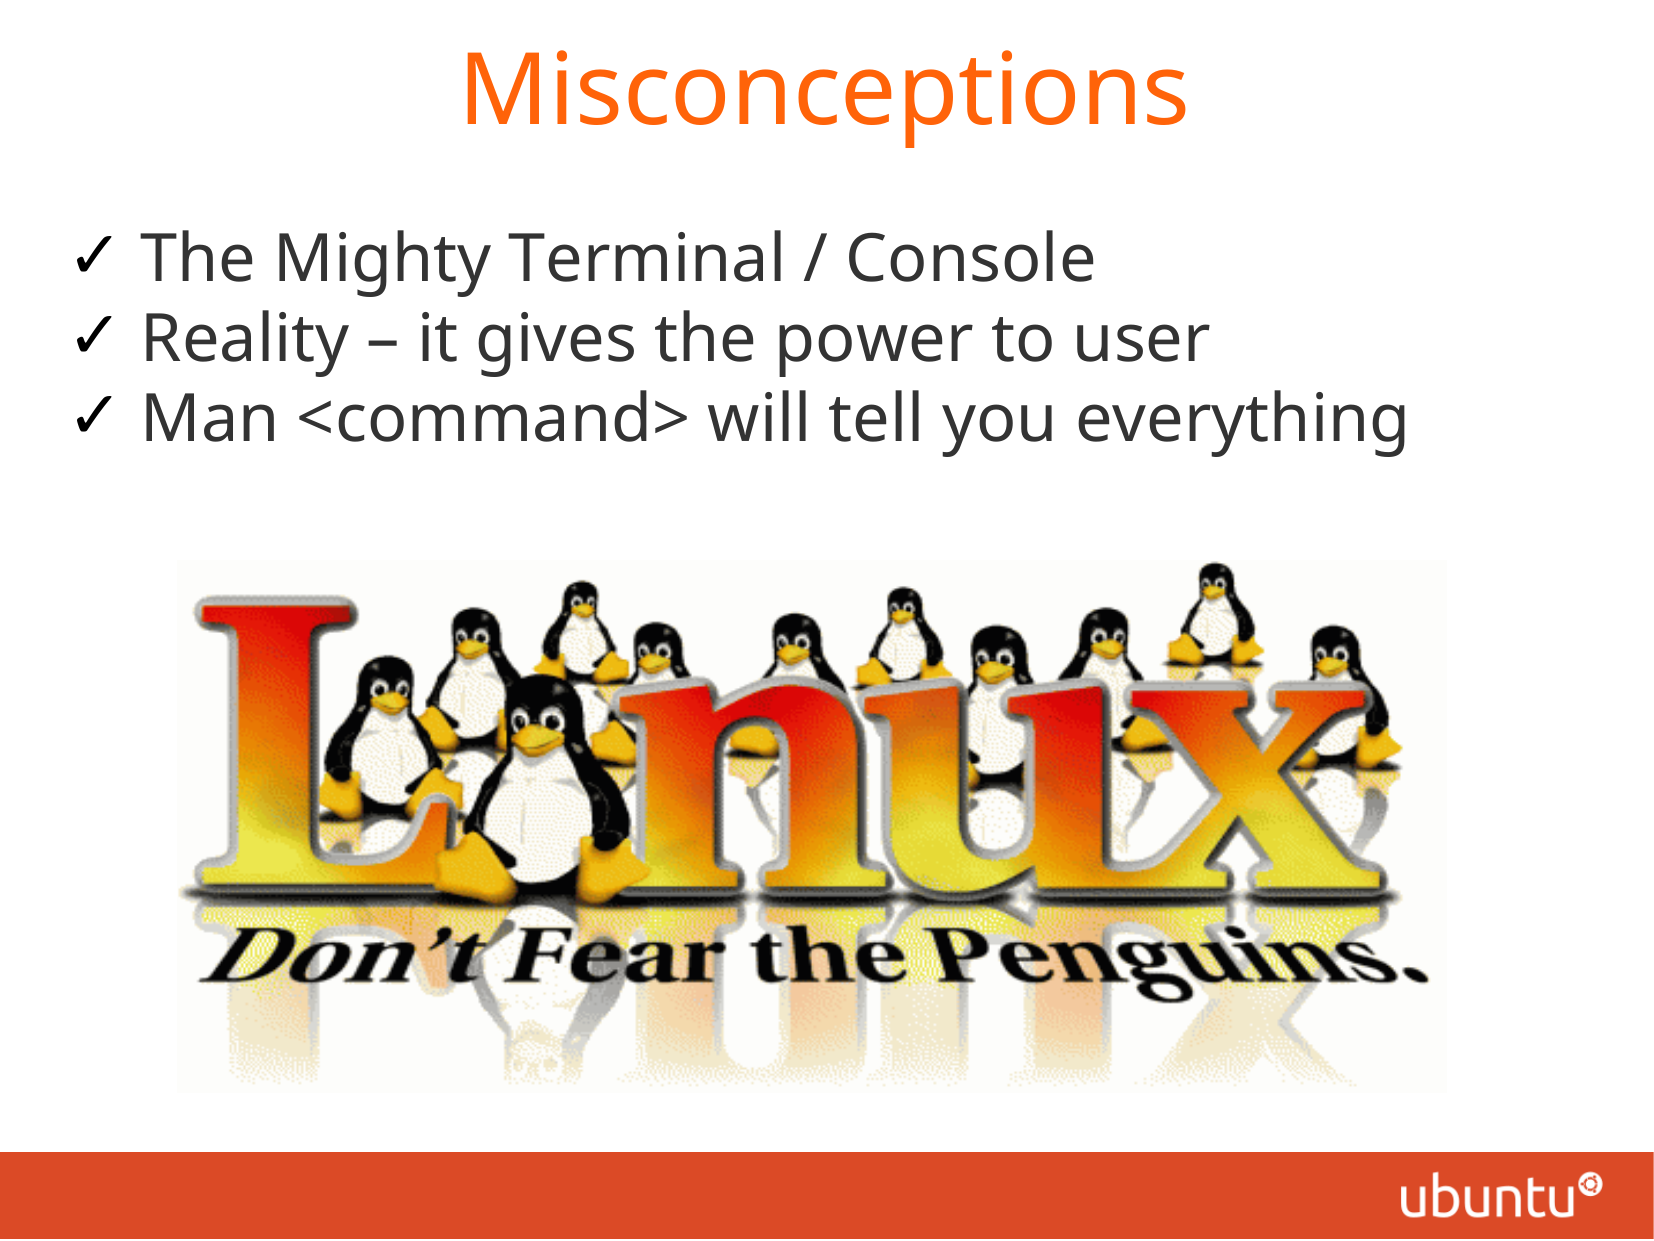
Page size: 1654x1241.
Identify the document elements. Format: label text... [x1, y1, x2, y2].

picture [0, 1152, 1654, 1239]
title Misconceptions [55, 29, 1595, 155]
picture [177, 560, 1447, 1093]
list The Mighty Terminal / Console Reality – it gives the power to user Man <command> will tell you everything [59, 206, 1571, 473]
